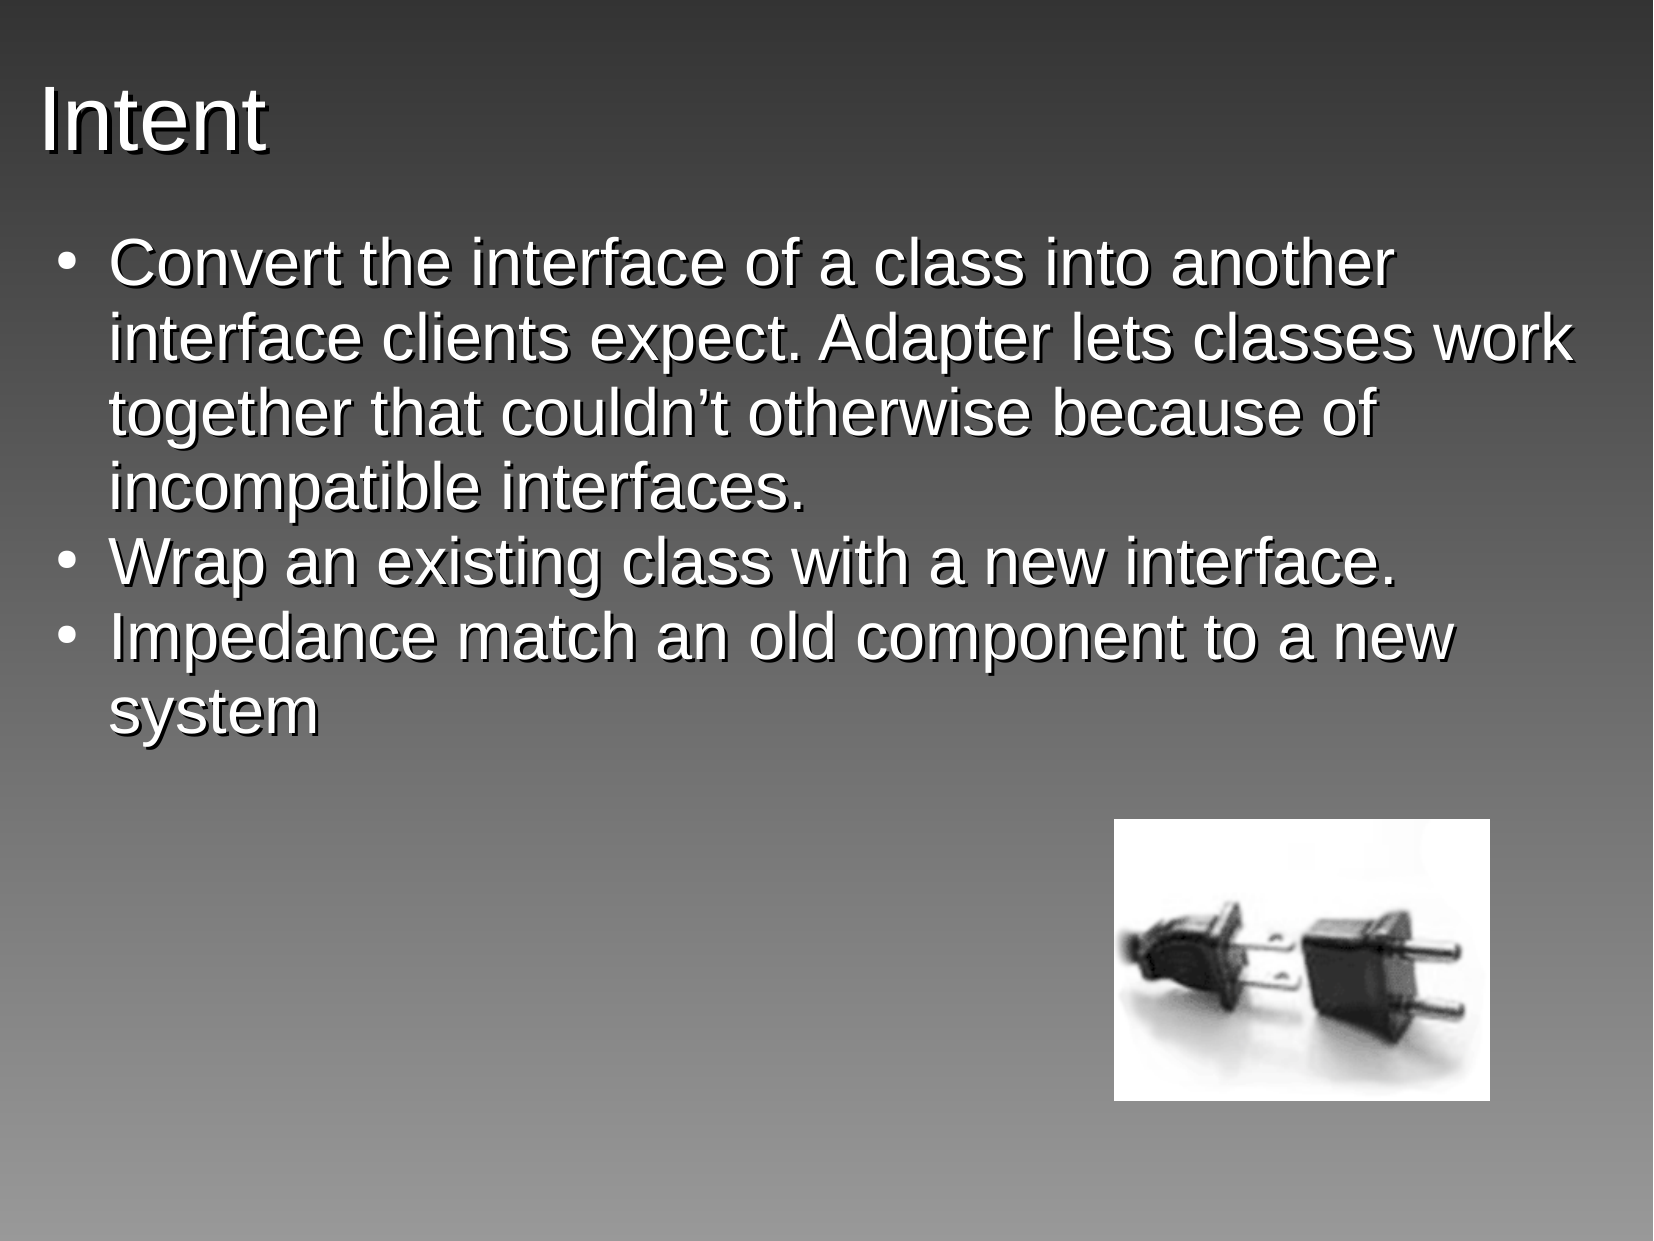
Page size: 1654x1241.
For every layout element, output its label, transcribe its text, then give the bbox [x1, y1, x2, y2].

list Convert the interface of a class into another interface clients expect. Adapter lets classes work together that couldn’t otherwise because of incompatible interfaces. Wrap an existing class with a new interface. Impedance match an old component to a new system [37, 225, 1613, 1126]
picture [1114, 819, 1490, 1102]
title Intent [37, 49, 1613, 188]
